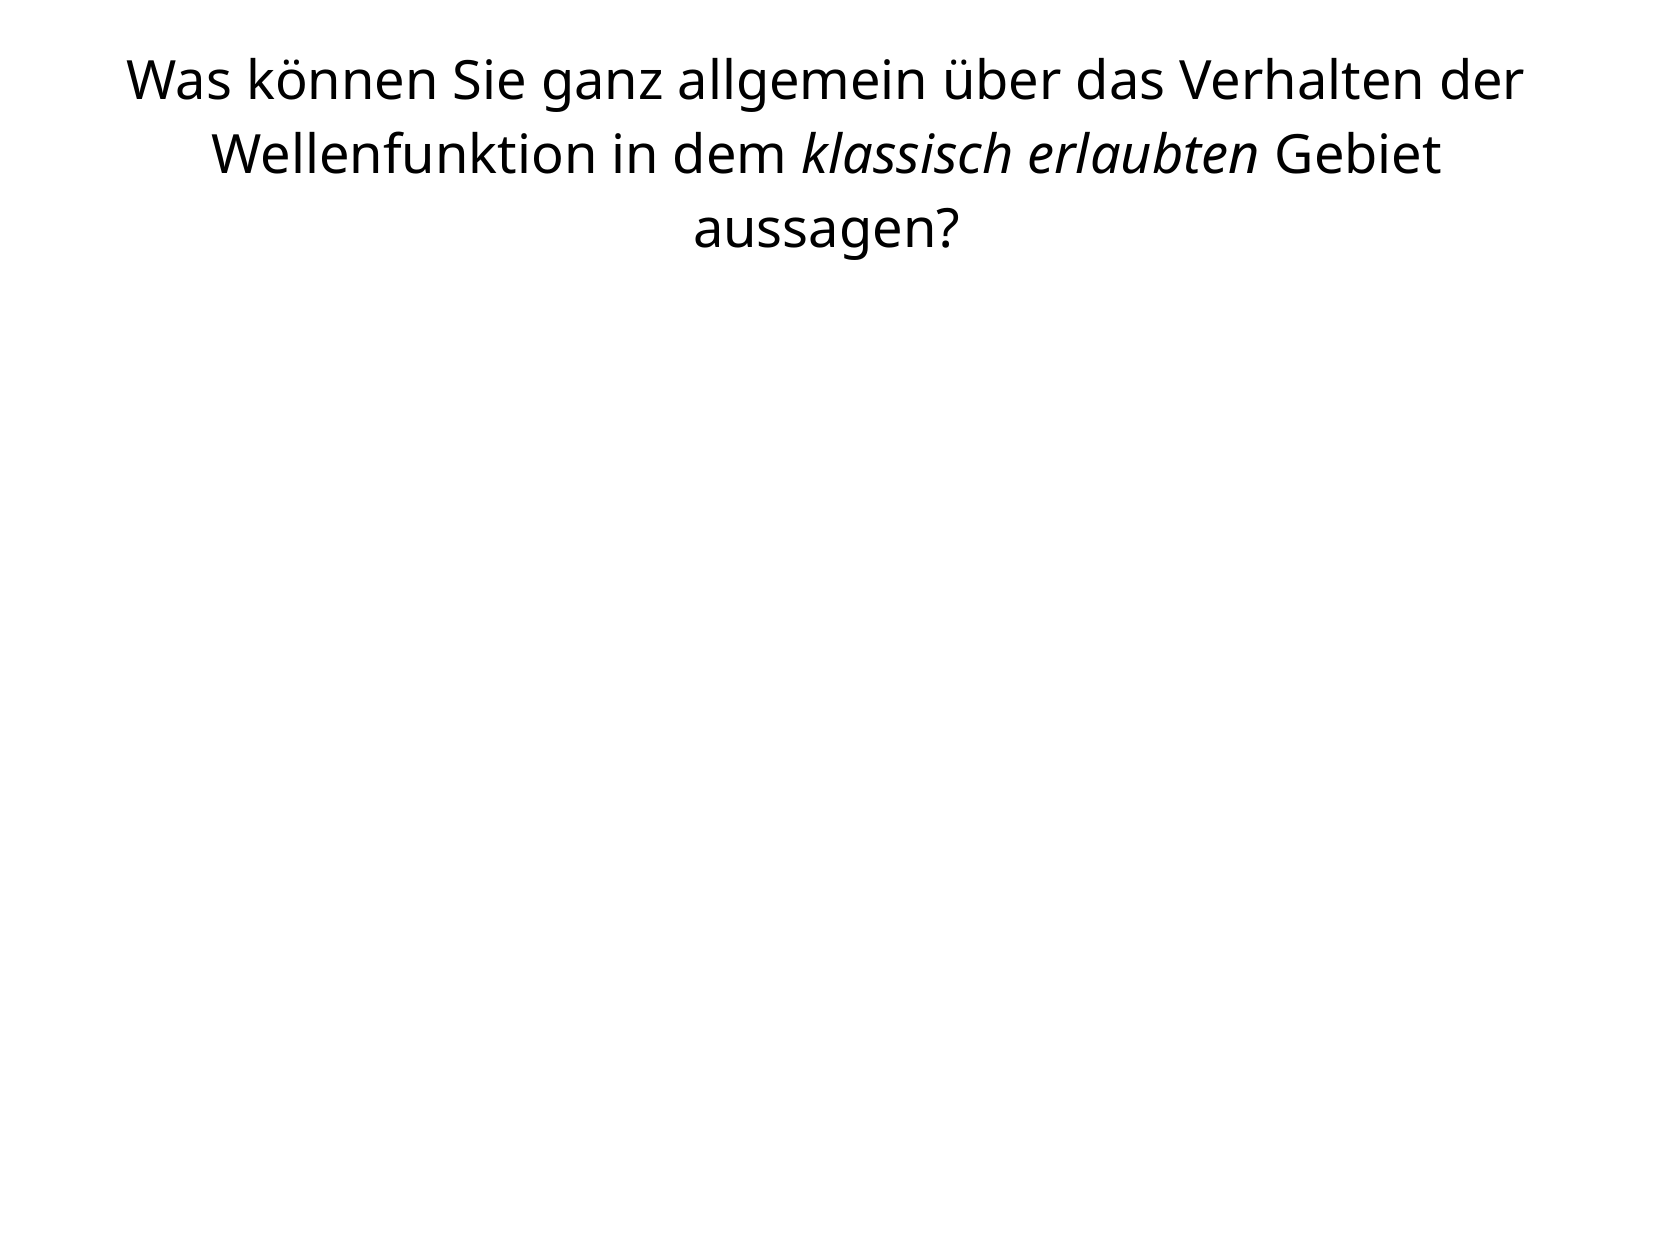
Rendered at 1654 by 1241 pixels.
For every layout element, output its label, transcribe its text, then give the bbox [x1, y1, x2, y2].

title Was können Sie ganz allgemein über das Verhalten der Wellenfunktion in dem klassisch erlaubten Gebiet aussagen? [82, 49, 1571, 257]
